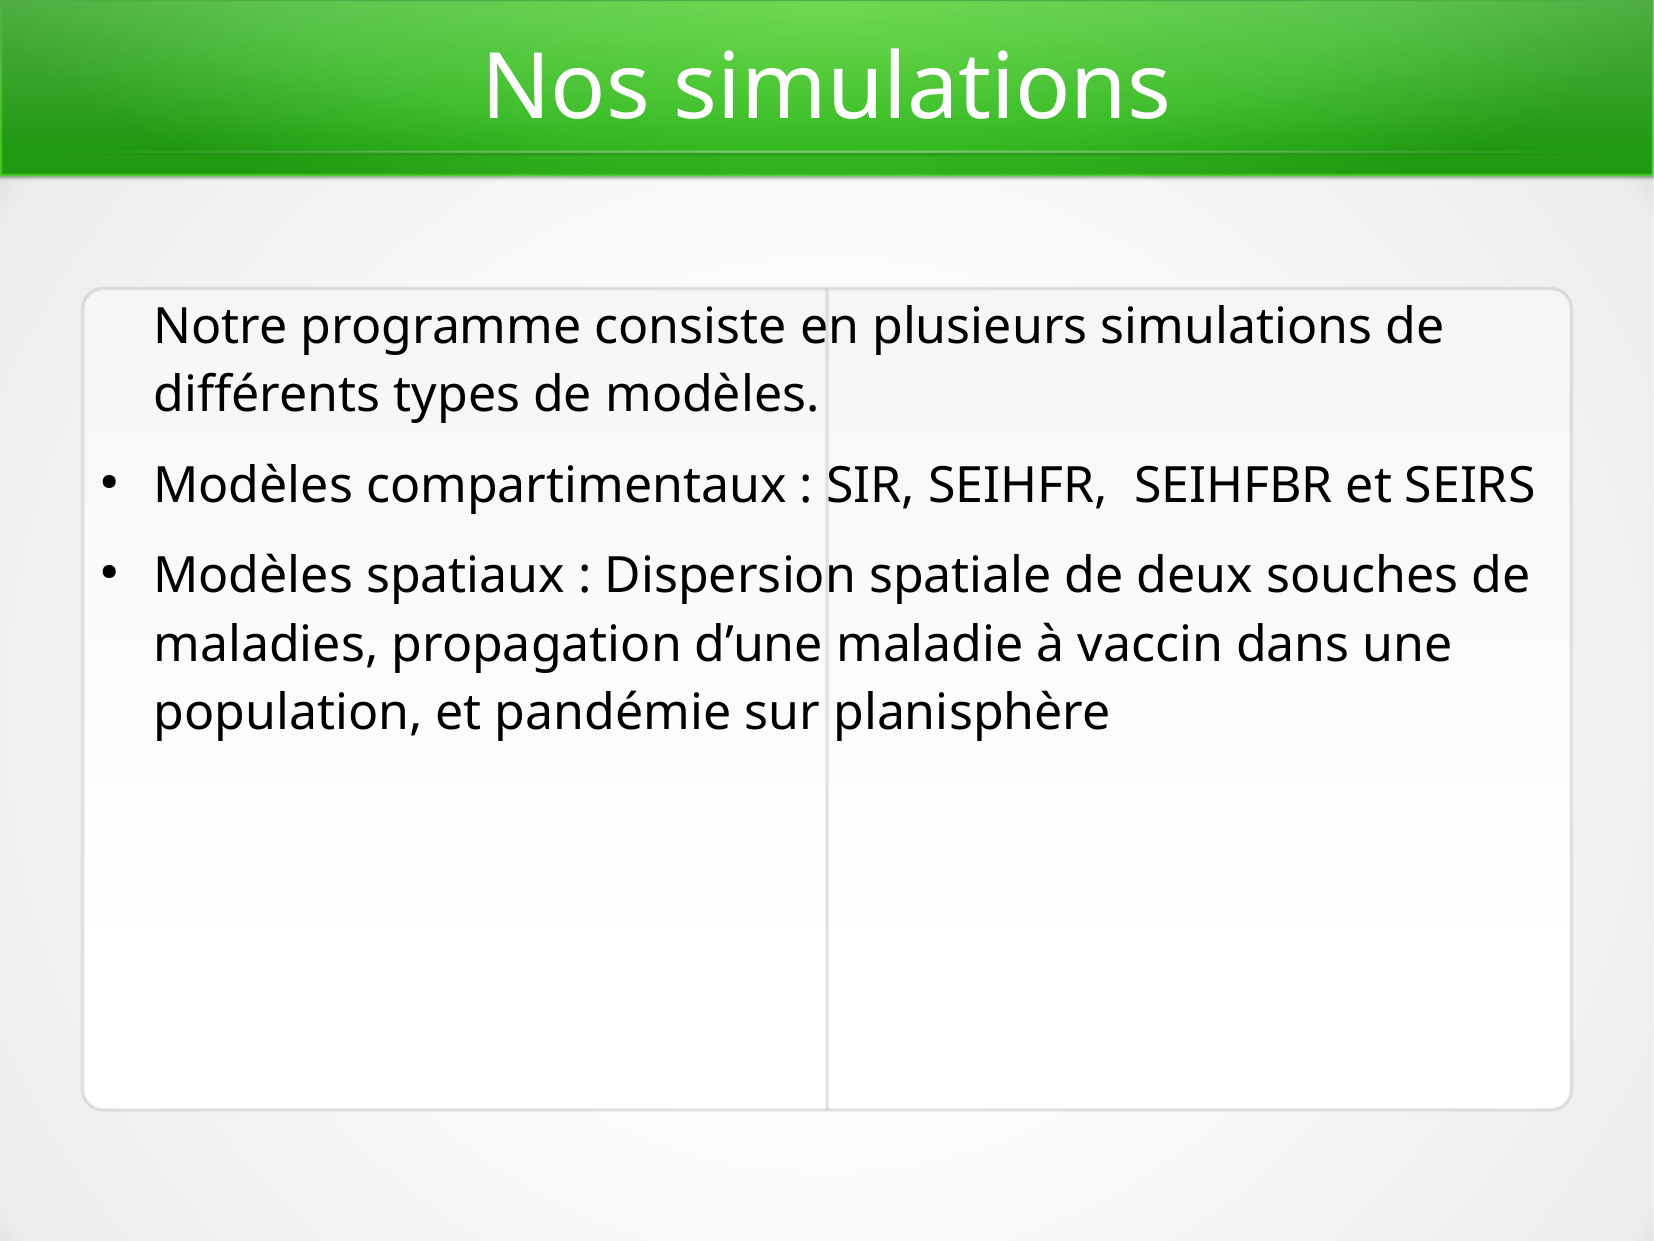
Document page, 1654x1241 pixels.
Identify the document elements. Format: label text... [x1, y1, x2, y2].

title Nos simulations [82, 11, 1571, 154]
list Notre programme consiste en plusieurs simulations de différents types de modèles. Modèles compartimentaux : SIR, SEIHFR, SEIHFBR et SEIRS Modèles spatiaux : Dispersion spatiale de deux souches de maladies, propagation d’une maladie à vaccin dans une population, et pandémie sur planisphère [82, 290, 1571, 1111]
picture [0, 0, 1654, 1241]
